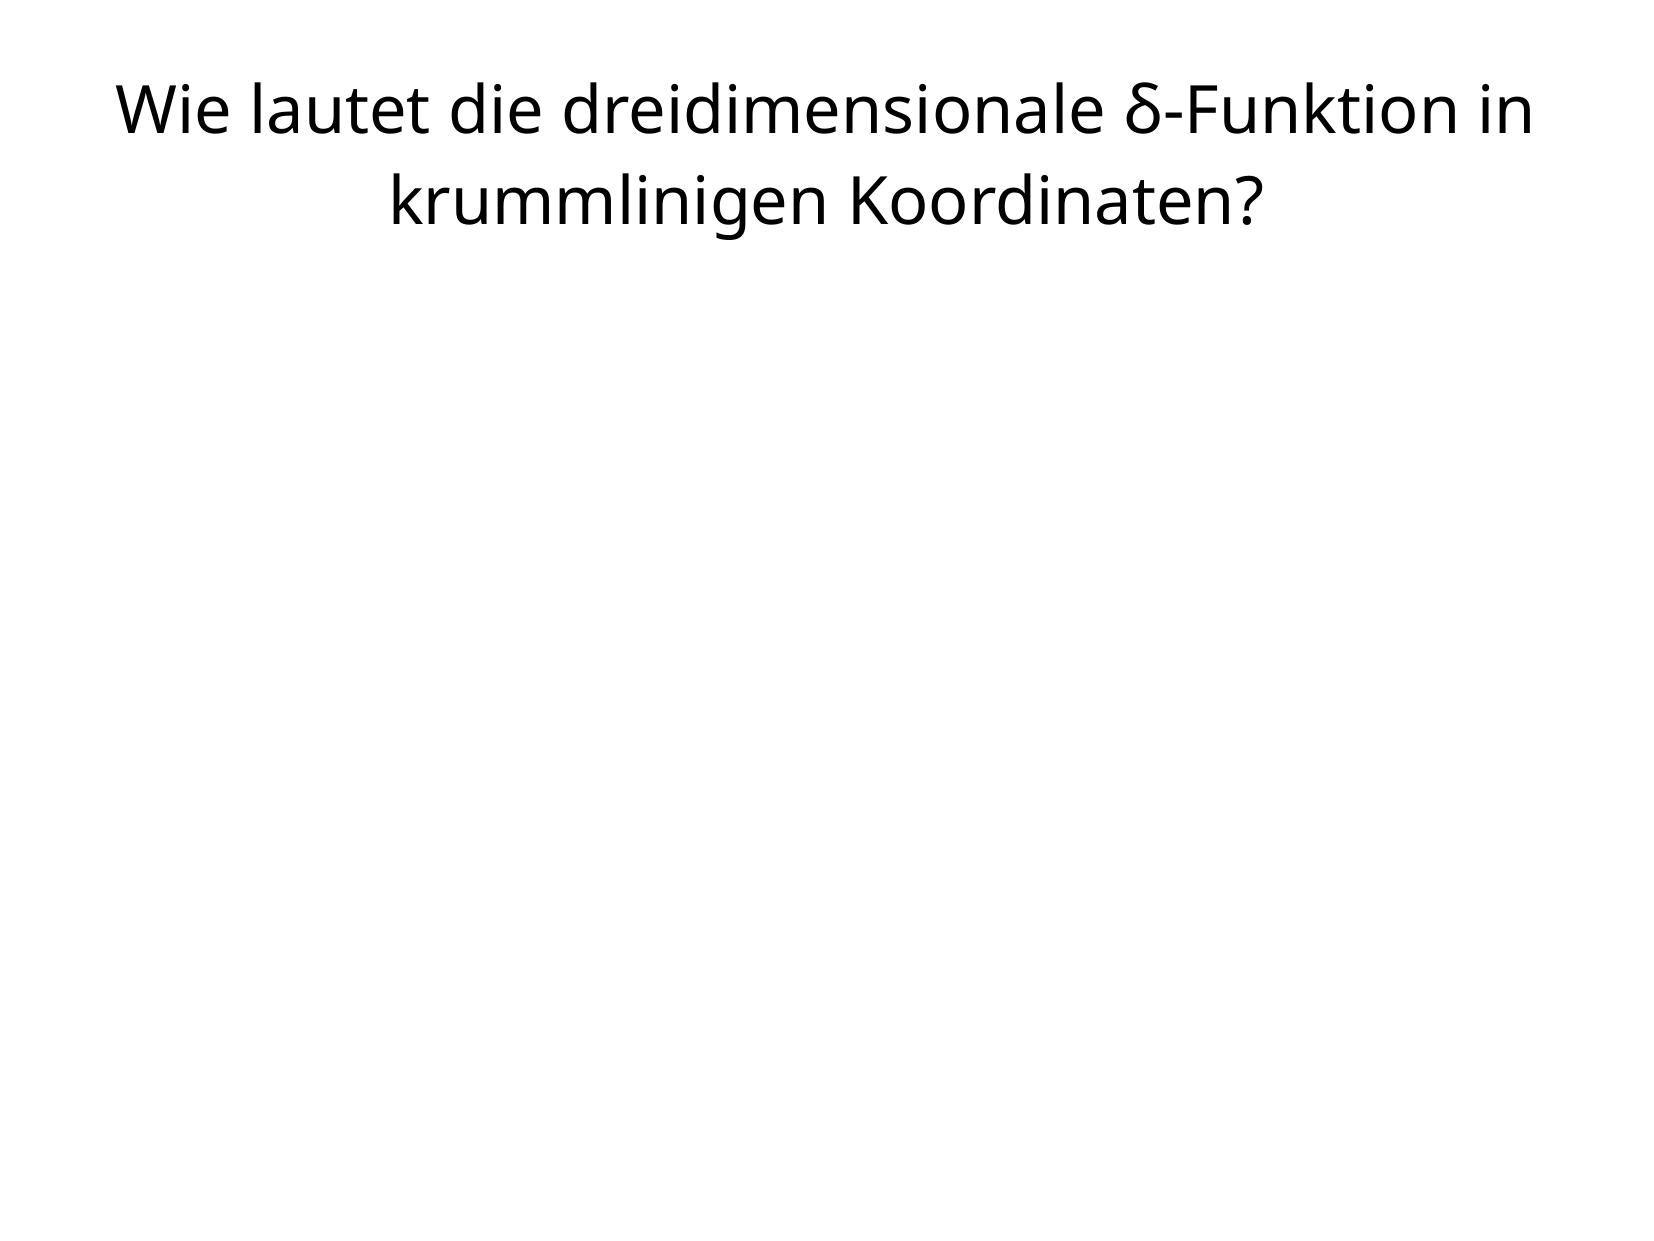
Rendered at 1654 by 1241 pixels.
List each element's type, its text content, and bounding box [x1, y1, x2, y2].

title Wie lautet die dreidimensionale δ-Funktion in krummlinigen Koordinaten? [82, 49, 1571, 257]
